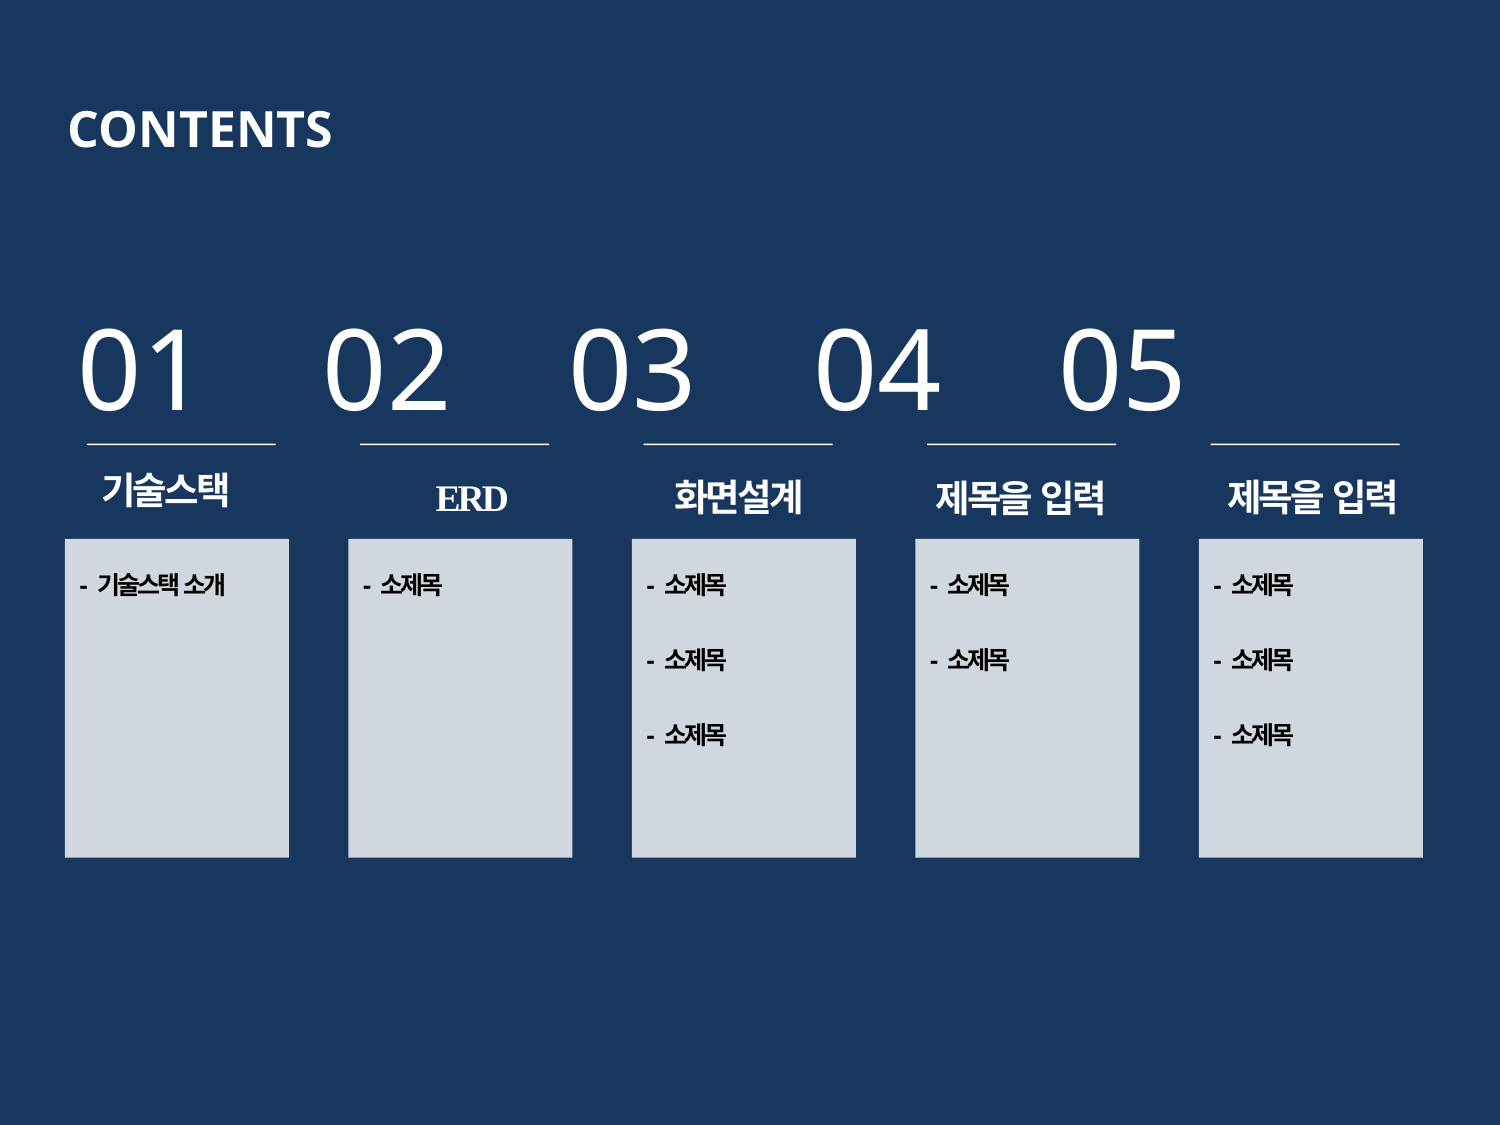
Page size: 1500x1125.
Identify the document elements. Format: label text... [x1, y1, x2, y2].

text_box [915, 667, 1140, 858]
text_box - 소제목 - 소제목 [915, 562, 1140, 667]
text_box 기술스택 [35, 459, 307, 520]
text_box 제목을 입력 [868, 467, 1175, 528]
text_box [1272, 727, 1281, 734]
text_box - 소제목 - 소제목 - 소제목 [631, 562, 856, 727]
text_box 화면설계 [608, 466, 880, 527]
text_box ERD [336, 466, 608, 527]
text_box - 소제목 [348, 562, 573, 727]
text_box 01 02 03 04 05 [63, 290, 1457, 441]
text_box [631, 727, 856, 858]
text_box [348, 538, 573, 562]
text_box [705, 727, 714, 734]
text_box [1198, 538, 1423, 562]
text_box [1198, 727, 1423, 858]
text_box - 소제목 - 소제목 - 소제목 [1198, 562, 1423, 727]
text_box [631, 538, 856, 562]
text_box 제목을 입력 [1122, 466, 1483, 527]
text_box [64, 538, 289, 562]
text_box [64, 727, 289, 858]
text_box - 기술스택 소개 [64, 562, 289, 727]
text_box [348, 727, 573, 858]
text_box CONTENTS [53, 89, 738, 165]
text_box [915, 538, 1140, 562]
